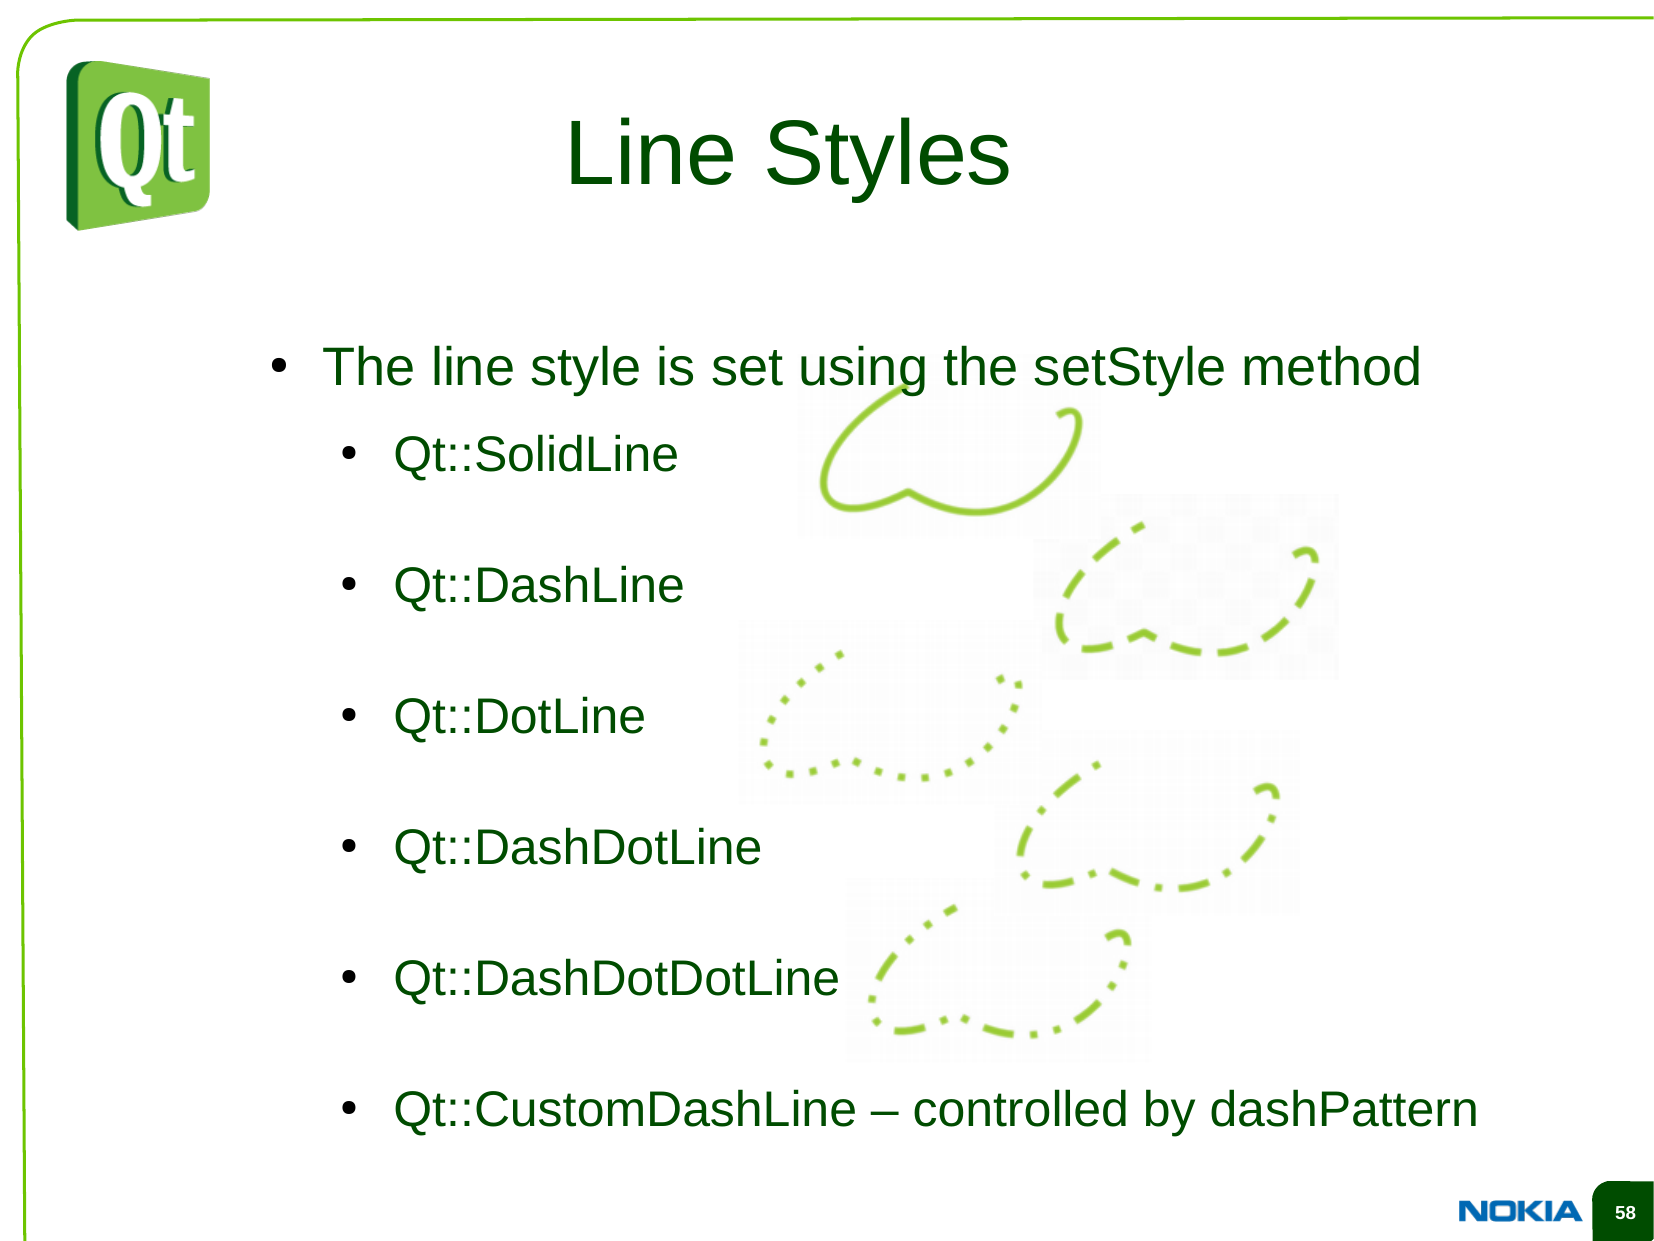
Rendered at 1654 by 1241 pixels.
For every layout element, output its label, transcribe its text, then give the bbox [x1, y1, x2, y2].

picture [66, 61, 210, 231]
picture [1459, 1200, 1583, 1222]
title Line Styles [251, 56, 1327, 250]
list The line style is set using the setStyle method Qt::SolidLine Qt::DashLine Qt::DotLine Qt::DashDotLine Qt::DashDotDotLine Qt::CustomDashLine – controlled by dashPattern [251, 336, 1571, 1138]
